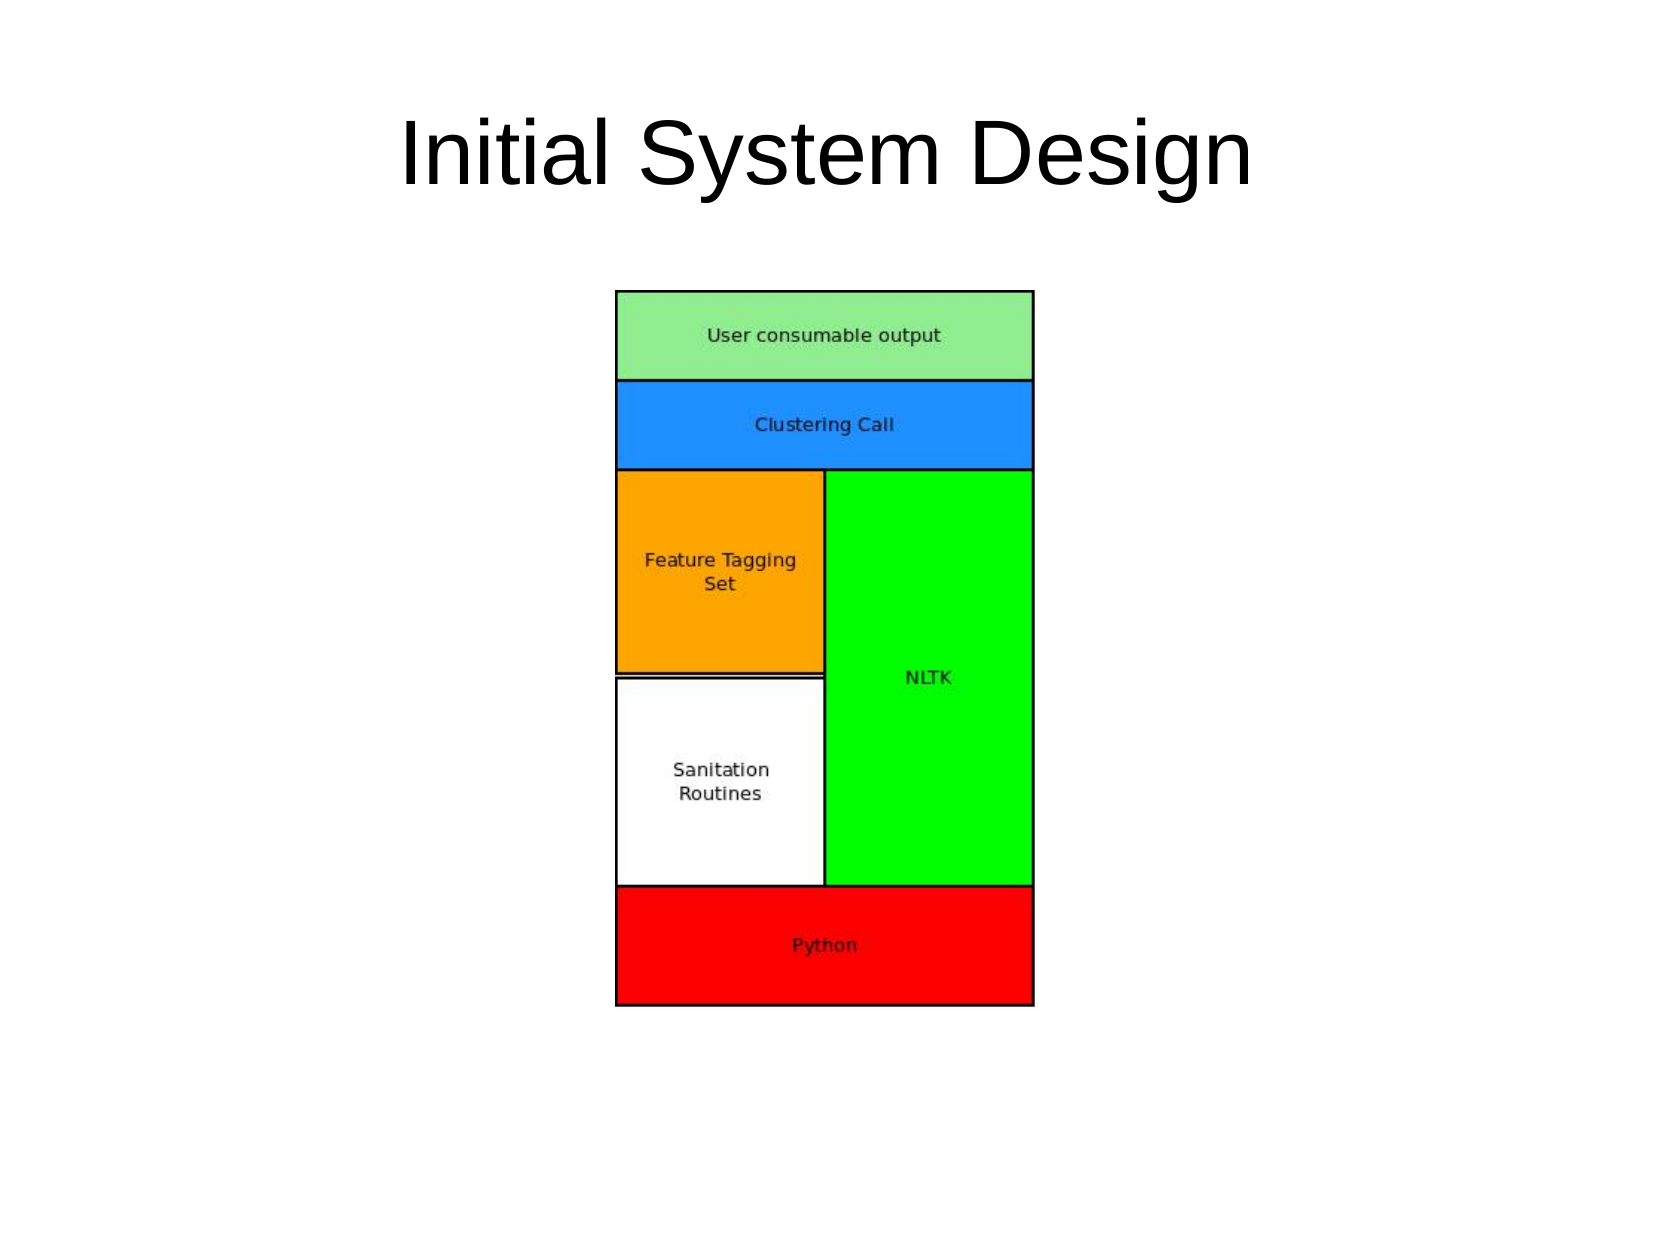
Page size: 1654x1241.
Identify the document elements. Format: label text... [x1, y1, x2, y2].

picture [615, 290, 1038, 1010]
title Initial System Design [82, 49, 1571, 257]
